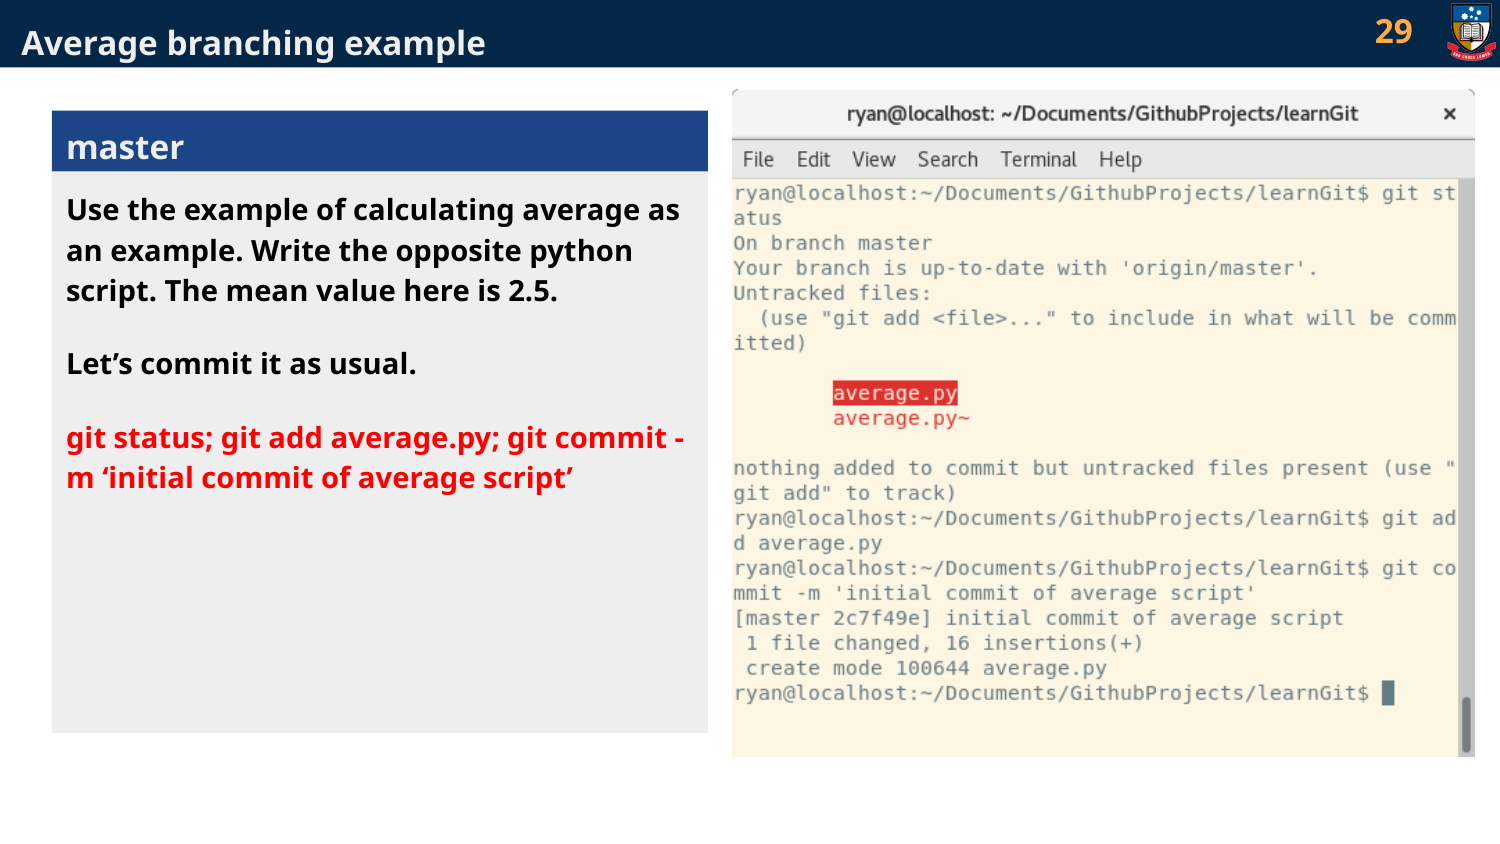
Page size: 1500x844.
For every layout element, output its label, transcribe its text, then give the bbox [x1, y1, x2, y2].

list Use the example of calculating average as an example. Write the opposite python script. The mean value here is 2.5. Let’s commit it as usual. git status; git add average.py; git commit -m ‘initial commit of average script’ [51, 171, 708, 732]
subtitle Average branching example [6, 1, 728, 63]
slide_number <number> [1338, 0, 1428, 65]
picture [732, 89, 1475, 757]
picture [1446, 1, 1497, 63]
title master [51, 110, 708, 171]
